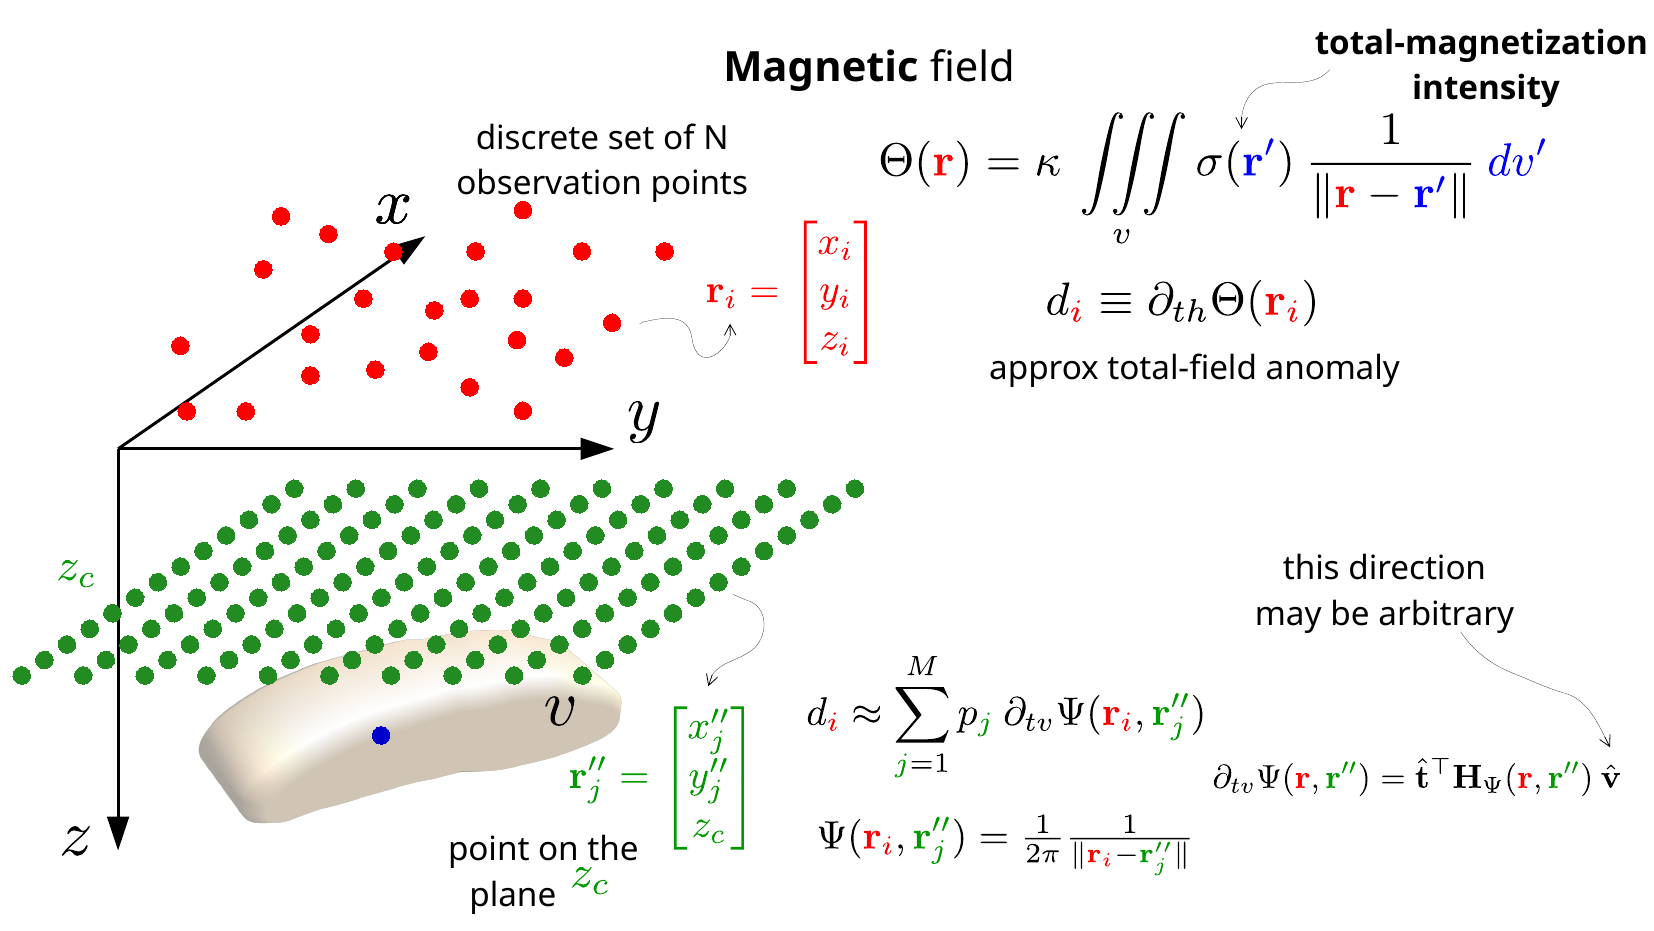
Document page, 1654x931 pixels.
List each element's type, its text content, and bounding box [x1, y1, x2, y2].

text_box [187, 588, 206, 607]
text_box [354, 289, 373, 308]
text_box [550, 635, 569, 654]
picture [374, 194, 413, 224]
text_box [654, 479, 673, 498]
text_box [317, 542, 336, 560]
text_box [618, 588, 637, 607]
text_box [419, 342, 438, 361]
text_box [126, 588, 145, 607]
text_box [346, 479, 365, 498]
text_box [327, 619, 345, 638]
text_box [242, 635, 261, 654]
text_box [288, 604, 306, 623]
text_box [641, 619, 660, 638]
text_box [631, 495, 650, 514]
text_box Magnetic field [708, 29, 1071, 91]
text_box [194, 542, 213, 560]
text_box discrete set of N observation points [413, 106, 792, 195]
text_box [319, 225, 338, 243]
text_box [320, 666, 339, 685]
text_box approx total-field anomaly [974, 336, 1396, 388]
text_box [35, 651, 54, 669]
text_box [434, 588, 452, 607]
text_box [411, 604, 430, 623]
text_box [573, 666, 592, 685]
text_box [177, 402, 196, 421]
picture [1043, 278, 1322, 329]
text_box [586, 526, 605, 545]
text_box [732, 557, 751, 576]
text_box [443, 666, 462, 685]
text_box [686, 542, 705, 560]
text_box [220, 651, 238, 669]
text_box [301, 366, 320, 385]
text_box [777, 526, 796, 545]
text_box this direction may be arbitrary [1240, 537, 1548, 662]
text_box [508, 495, 527, 514]
text_box [555, 348, 574, 367]
text_box [531, 479, 550, 498]
text_box [384, 242, 403, 261]
text_box [488, 635, 507, 654]
text_box [641, 573, 660, 592]
text_box [486, 510, 504, 529]
text_box [596, 651, 614, 669]
text_box [777, 479, 796, 498]
text_box [382, 666, 400, 685]
text_box [203, 619, 222, 638]
text_box [466, 242, 485, 261]
text_box [440, 542, 459, 560]
text_box [356, 557, 375, 576]
text_box [372, 726, 390, 745]
text_box [333, 573, 352, 592]
text_box [470, 479, 488, 498]
text_box [527, 651, 546, 669]
text_box [525, 526, 543, 545]
text_box [165, 604, 183, 623]
text_box [285, 479, 304, 498]
text_box [511, 619, 530, 638]
text_box [463, 526, 482, 545]
text_box [755, 495, 773, 514]
text_box [514, 401, 532, 420]
text_box [846, 479, 864, 498]
picture [59, 826, 93, 856]
text_box [233, 557, 252, 576]
text_box [686, 588, 705, 607]
picture [1212, 758, 1622, 797]
text_box [732, 510, 751, 529]
text_box [602, 557, 621, 576]
text_box [570, 495, 589, 514]
text_box [447, 495, 466, 514]
text_box [254, 260, 273, 279]
text_box [74, 666, 93, 685]
text_box [618, 635, 637, 654]
text_box [304, 635, 323, 654]
text_box [495, 588, 514, 607]
text_box [557, 588, 575, 607]
text_box [502, 542, 520, 560]
text_box [265, 619, 284, 638]
text_box [385, 495, 404, 514]
text_box [425, 301, 444, 320]
text_box [240, 510, 258, 529]
text_box [479, 557, 498, 576]
text_box [513, 289, 532, 308]
picture [704, 112, 1547, 366]
text_box [505, 666, 523, 685]
text_box [664, 557, 682, 576]
text_box [603, 313, 621, 332]
text_box [262, 495, 281, 514]
text_box [281, 651, 300, 669]
text_box [349, 604, 368, 623]
text_box [648, 526, 666, 545]
text_box [563, 542, 582, 560]
text_box [301, 325, 320, 344]
text_box [294, 557, 313, 576]
text_box [508, 331, 526, 349]
picture [816, 814, 1190, 876]
text_box [395, 573, 413, 592]
text_box point on the plane [419, 817, 668, 916]
text_box [579, 573, 598, 592]
text_box [149, 573, 167, 592]
text_box [372, 588, 391, 607]
text_box [460, 378, 479, 397]
text_box [217, 526, 235, 545]
text_box [709, 573, 728, 592]
text_box [210, 573, 229, 592]
text_box [664, 604, 682, 623]
text_box [518, 573, 537, 592]
text_box [171, 557, 190, 576]
picture [56, 560, 95, 588]
text_box [408, 479, 427, 498]
text_box [119, 635, 138, 654]
text_box [259, 666, 277, 685]
text_box [256, 542, 274, 560]
text_box total-magnetization intensity [1300, 11, 1636, 107]
text_box [278, 526, 297, 545]
text_box [181, 635, 199, 654]
text_box [142, 619, 161, 638]
text_box [197, 666, 216, 685]
text_box [456, 573, 475, 592]
text_box [401, 526, 420, 545]
text_box [800, 510, 819, 529]
text_box [573, 619, 592, 638]
text_box [534, 604, 553, 623]
text_box [272, 207, 290, 226]
text_box [547, 510, 566, 529]
text_box [625, 542, 644, 560]
text_box [388, 619, 407, 638]
text_box [249, 588, 268, 607]
text_box [823, 495, 842, 514]
text_box [755, 542, 773, 560]
text_box [236, 402, 255, 421]
text_box [324, 495, 342, 514]
text_box [417, 557, 436, 576]
text_box [716, 479, 734, 498]
text_box [171, 336, 190, 355]
picture [806, 656, 1207, 778]
text_box [709, 526, 728, 545]
text_box [655, 242, 674, 261]
text_box [272, 573, 290, 592]
text_box [366, 360, 385, 379]
text_box [450, 619, 468, 638]
picture [570, 867, 609, 895]
text_box [472, 604, 491, 623]
text_box [609, 510, 627, 529]
text_box [379, 542, 397, 560]
picture [543, 696, 759, 852]
text_box [541, 557, 559, 576]
text_box [340, 526, 359, 545]
text_box [365, 635, 384, 654]
text_box [310, 588, 329, 607]
text_box [58, 635, 76, 654]
text_box [693, 495, 712, 514]
text_box [466, 651, 485, 669]
text_box [158, 651, 177, 669]
text_box [427, 635, 446, 654]
text_box [670, 510, 689, 529]
text_box [514, 201, 532, 219]
text_box [573, 242, 591, 261]
text_box [595, 604, 614, 623]
text_box [424, 510, 443, 529]
picture [626, 401, 662, 443]
text_box [363, 510, 381, 529]
text_box [80, 619, 99, 638]
text_box [97, 651, 115, 669]
text_box [404, 651, 423, 669]
text_box [343, 651, 361, 669]
text_box [135, 666, 154, 685]
text_box [226, 604, 245, 623]
text_box [301, 510, 320, 529]
text_box [460, 289, 479, 308]
text_box [103, 604, 122, 623]
text_box [12, 666, 31, 685]
text_box [593, 479, 611, 498]
